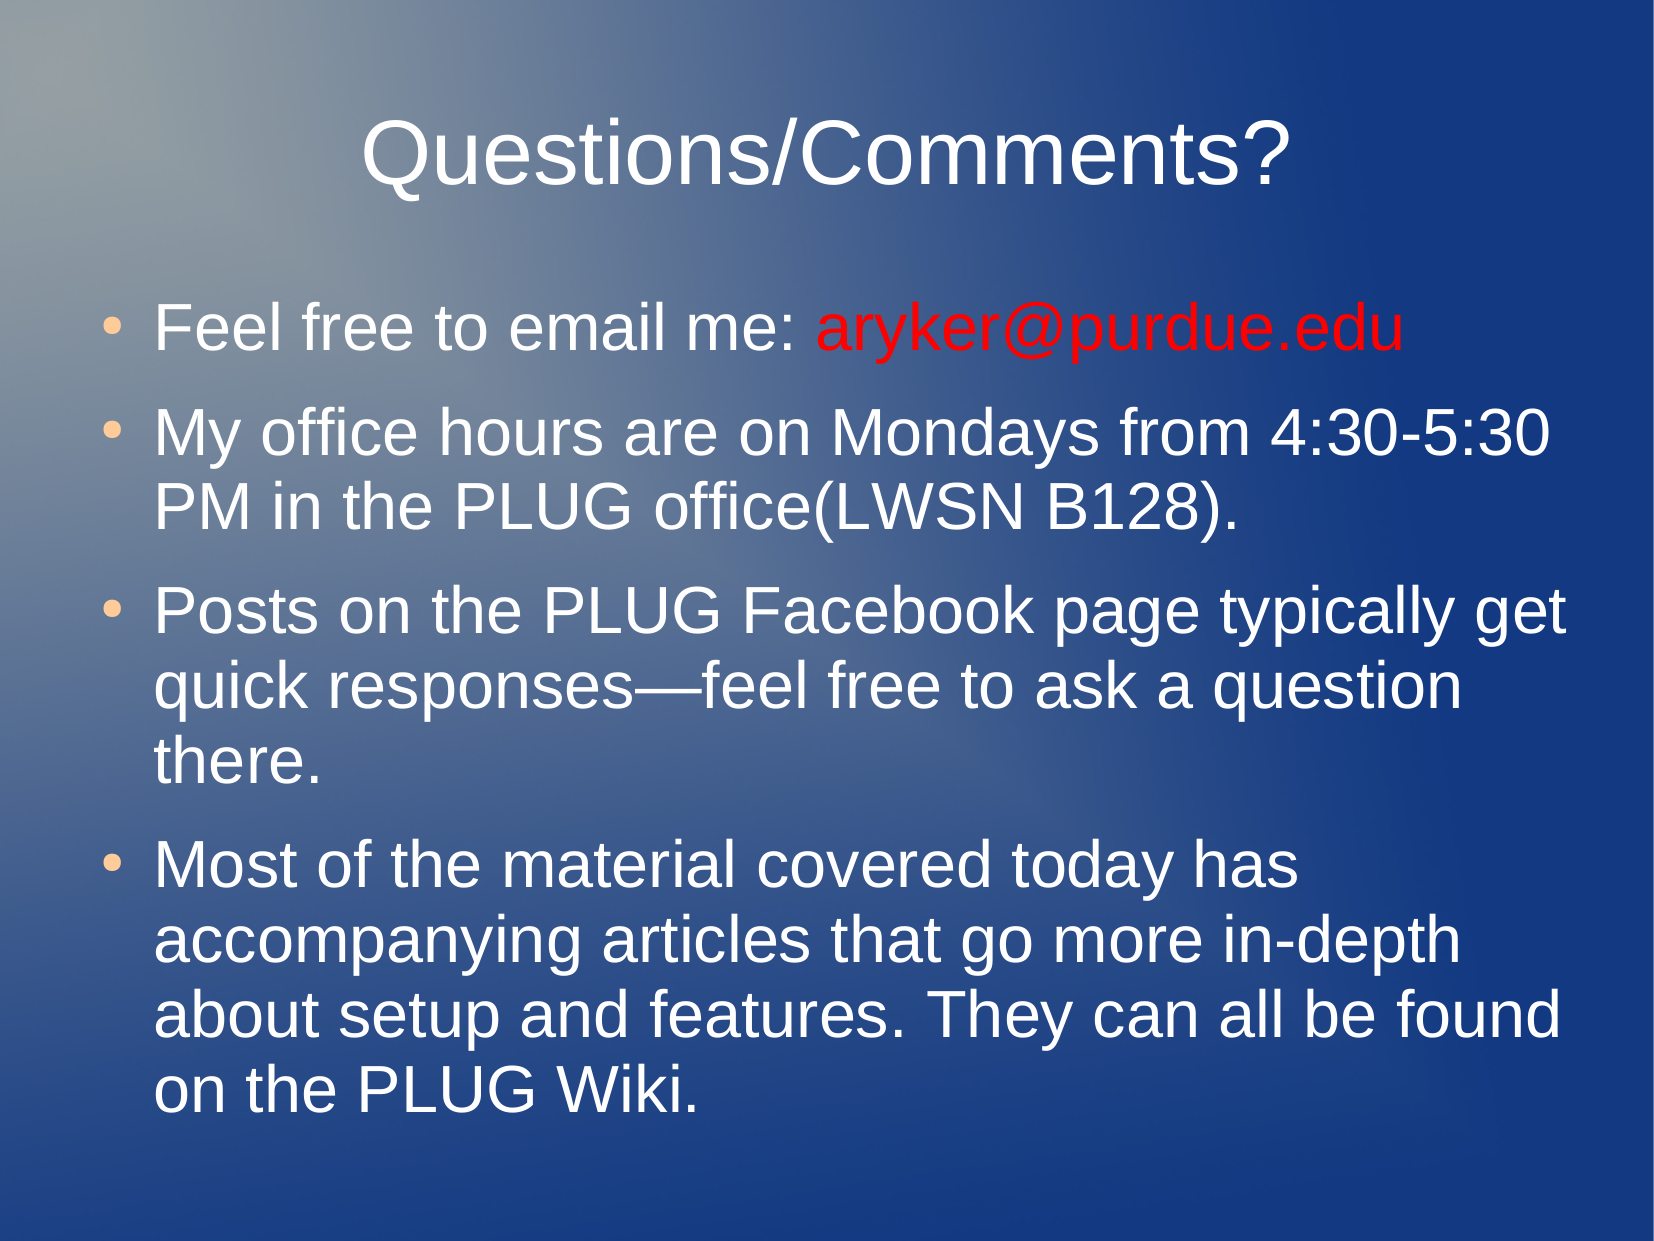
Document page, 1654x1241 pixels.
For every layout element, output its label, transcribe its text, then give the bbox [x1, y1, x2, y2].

picture [0, 0, 1654, 1241]
list Feel free to email me: aryker@purdue.edu My office hours are on Mondays from 4:30-5:30 PM in the PLUG office(LWSN B128). Posts on the PLUG Facebook page typically get quick responses—feel free to ask a question there. Most of the material covered today has accompanying articles that go more in-depth about setup and features. They can all be found on the PLUG Wiki. [82, 290, 1571, 1231]
title Questions/Comments? [82, 49, 1571, 257]
